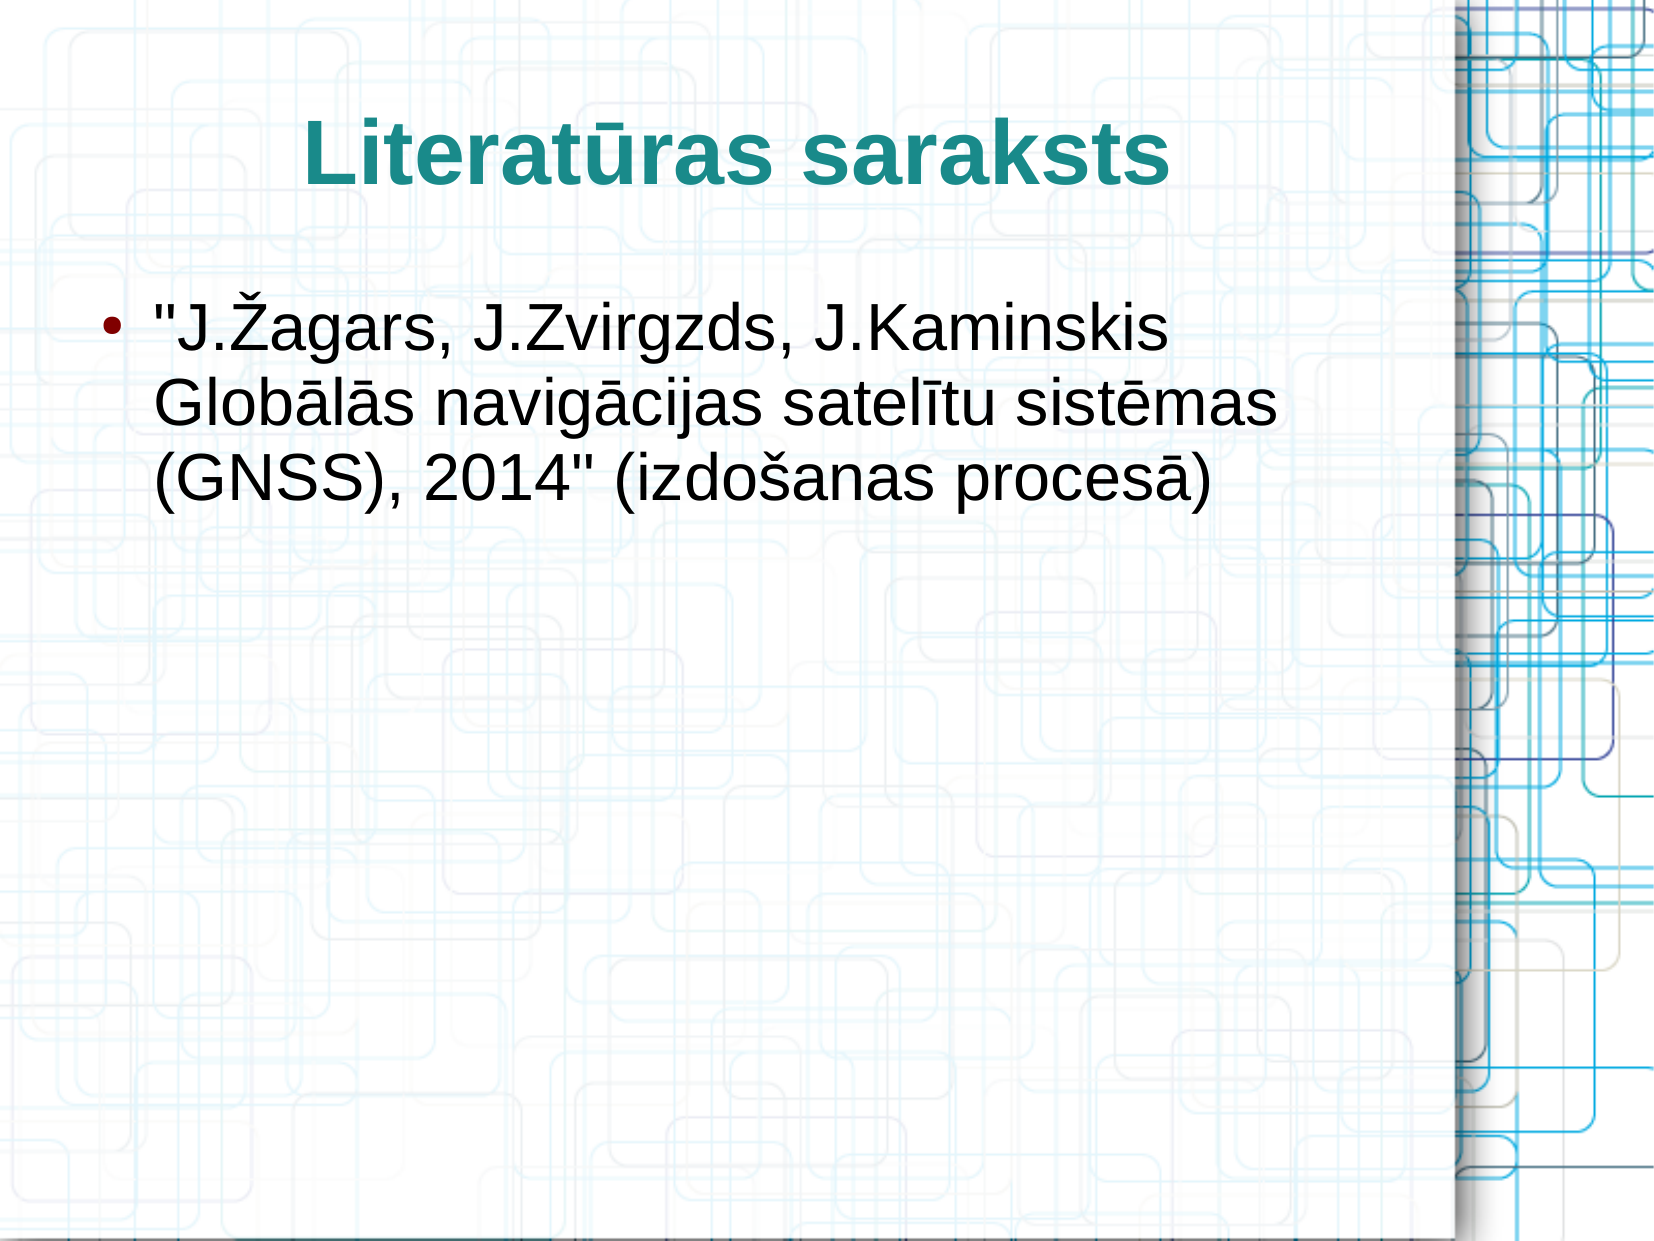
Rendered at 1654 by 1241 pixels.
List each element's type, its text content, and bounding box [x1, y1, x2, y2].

list "J.Žagars, J.Zvirgzds, J.Kaminskis Globālās navigācijas satelītu sistēmas (GNSS), 2014" (izdošanas procesā) [82, 290, 1418, 1109]
title Literatūras saraksts [59, 49, 1418, 257]
picture [0, 0, 1654, 1241]
